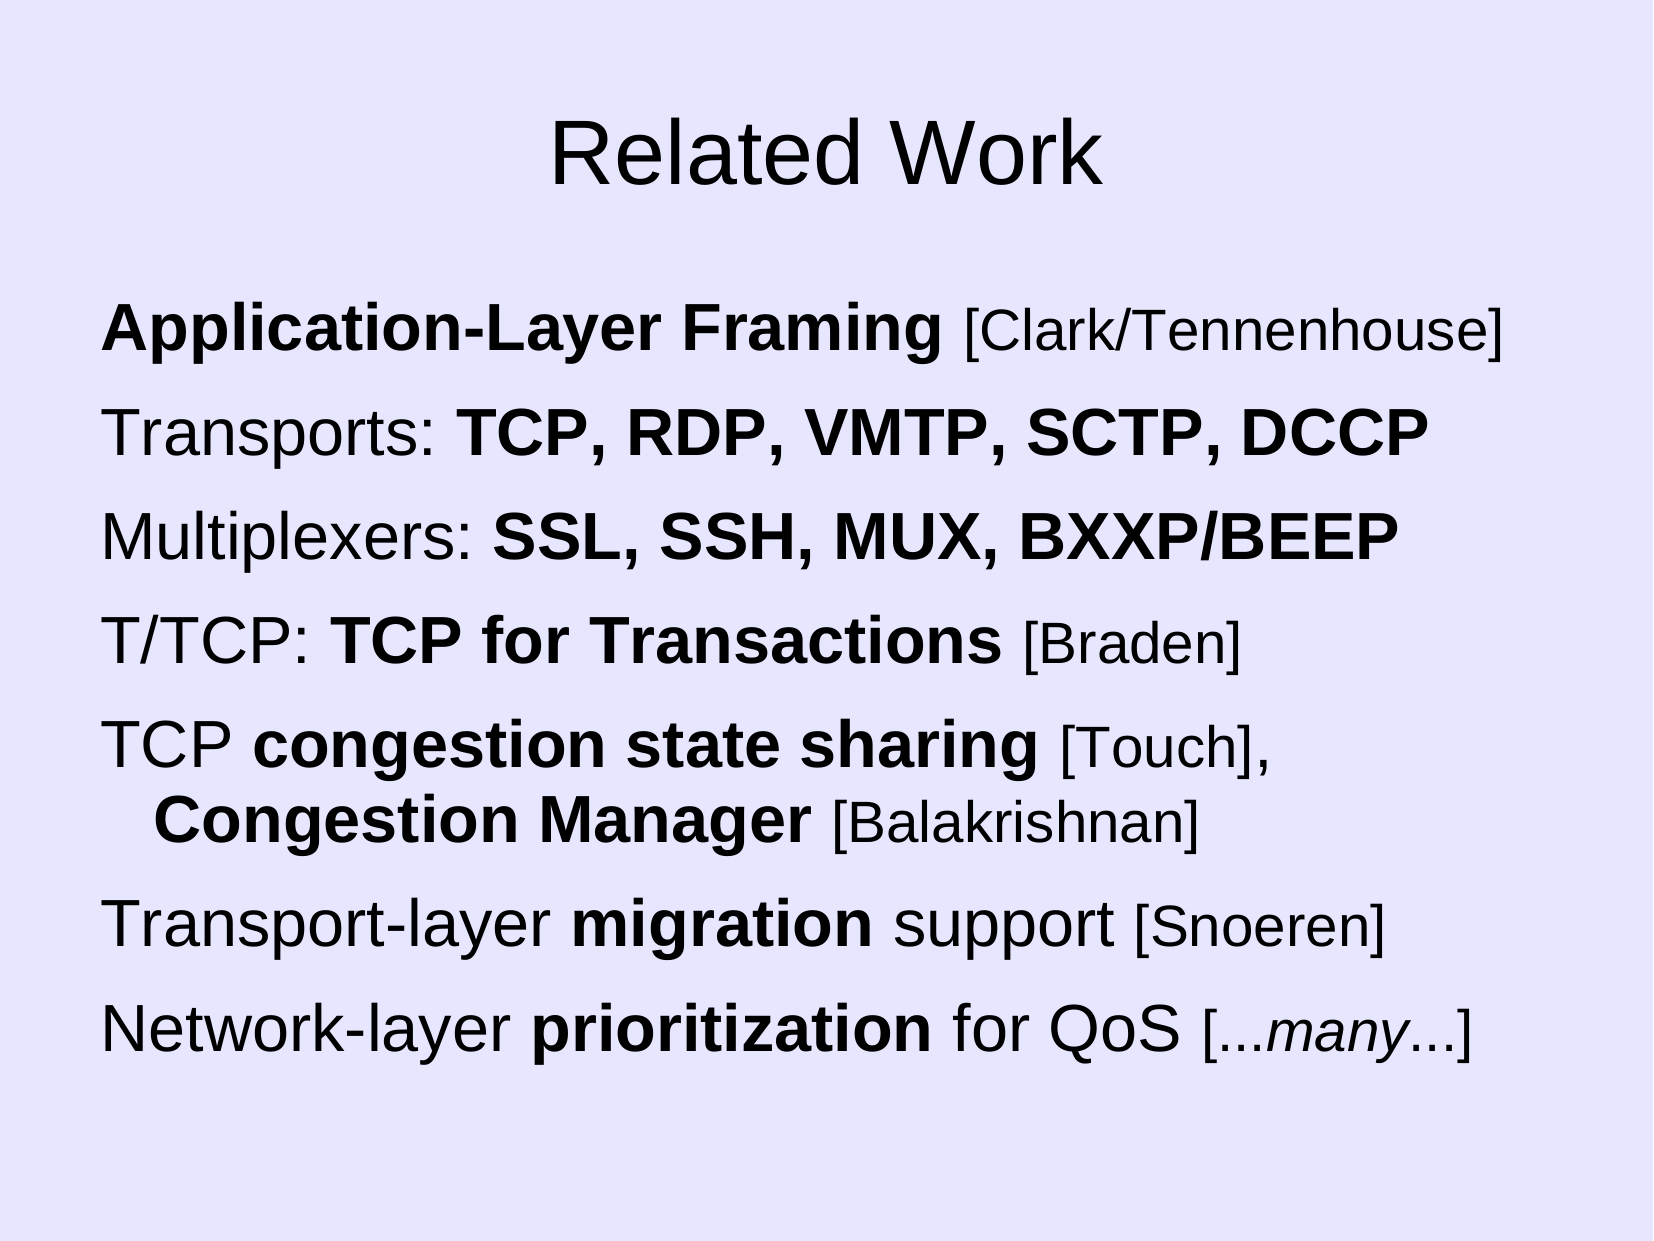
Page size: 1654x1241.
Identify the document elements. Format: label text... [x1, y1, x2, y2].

title Related Work [82, 56, 1571, 250]
list Application-Layer Framing [Clark/Tennenhouse] Transports: TCP, RDP, VMTP, SCTP, DCCP Multiplexers: SSL, SSH, MUX, BXXP/BEEP T/TCP: TCP for Transactions [Braden] TCP congestion state sharing [Touch], Congestion Manager [Balakrishnan] Transport-layer migration support [Snoeren] Network-layer prioritization for QoS [...many...] [82, 290, 1571, 1095]
